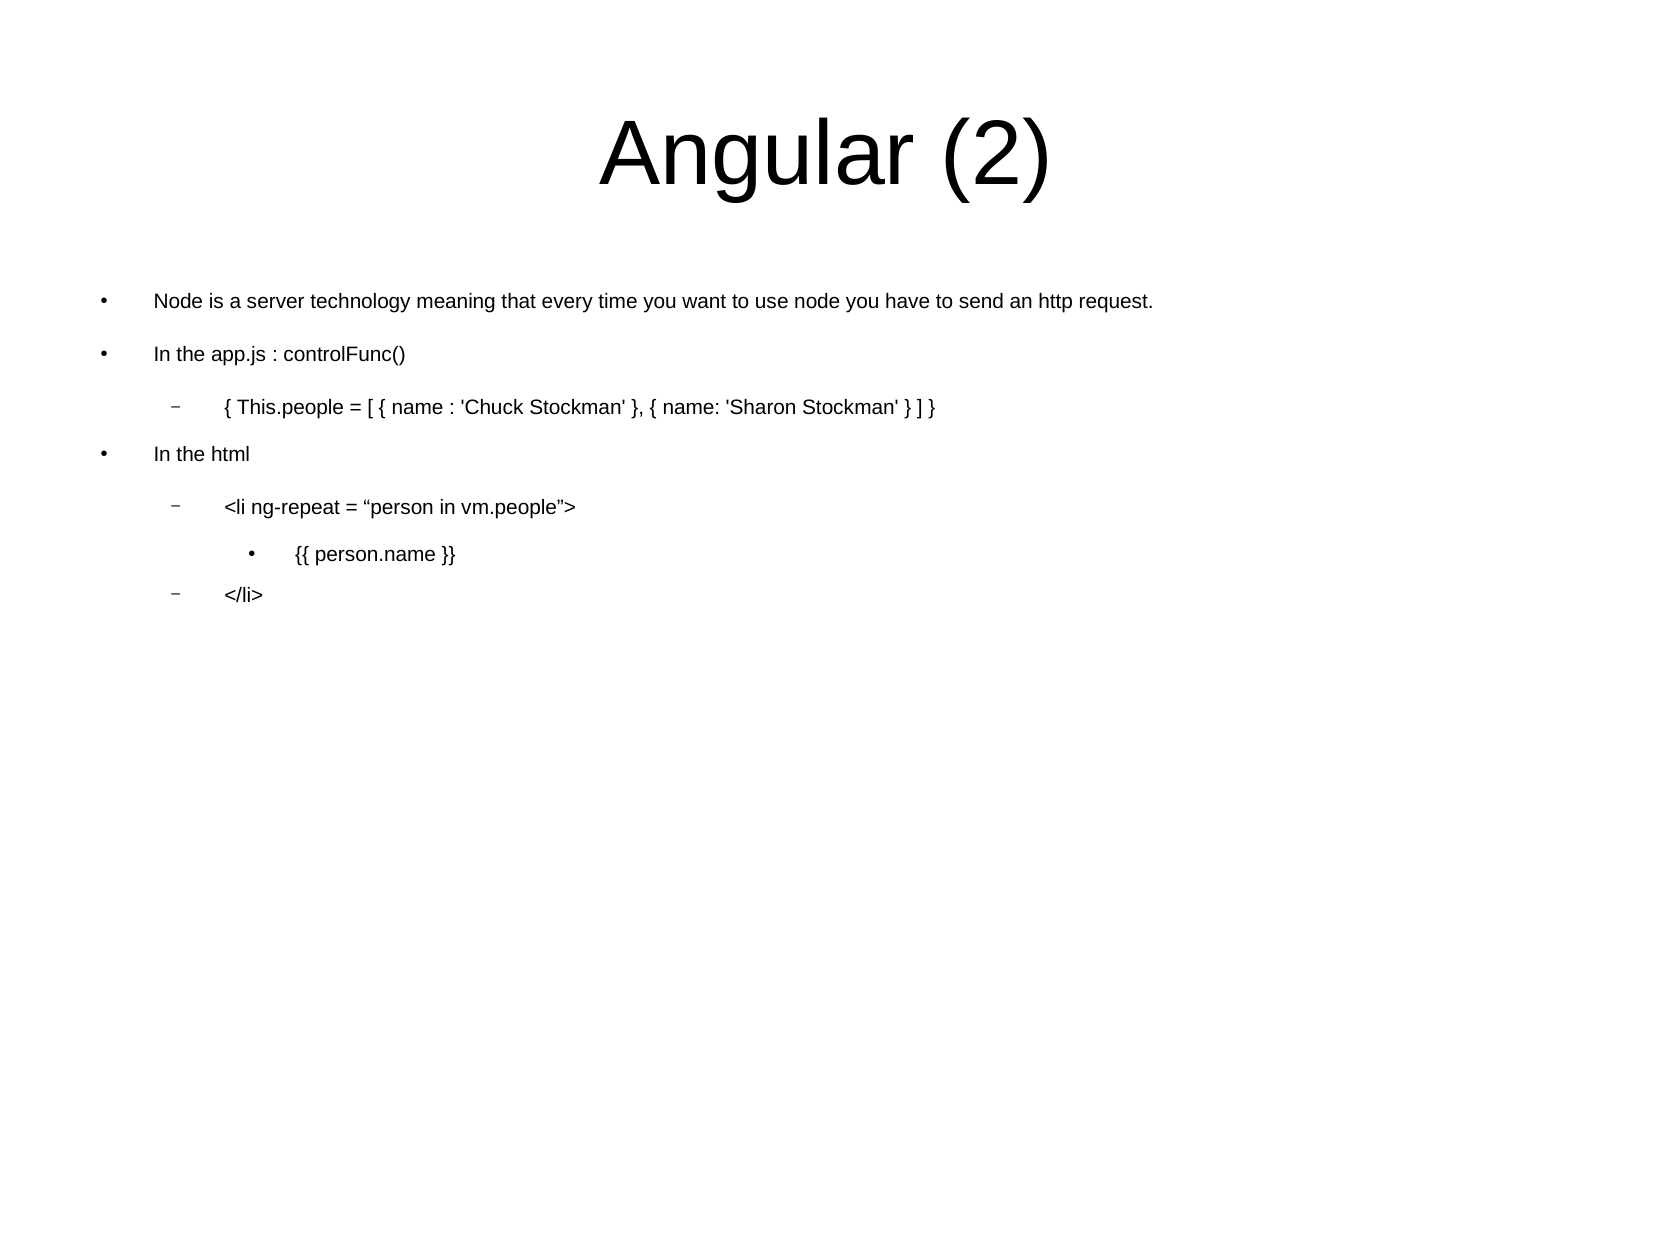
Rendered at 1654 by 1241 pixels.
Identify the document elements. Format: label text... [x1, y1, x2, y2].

list Node is a server technology meaning that every time you want to use node you have to send an http request. In the app.js : controlFunc() { This.people = [ { name : 'Chuck Stockman' }, { name: 'Sharon Stockman' } ] } In the html <li ng-repeat = “person in vm.people”> {{ person.name }} </li> [82, 290, 1571, 1010]
title Angular (2) [82, 49, 1571, 257]
